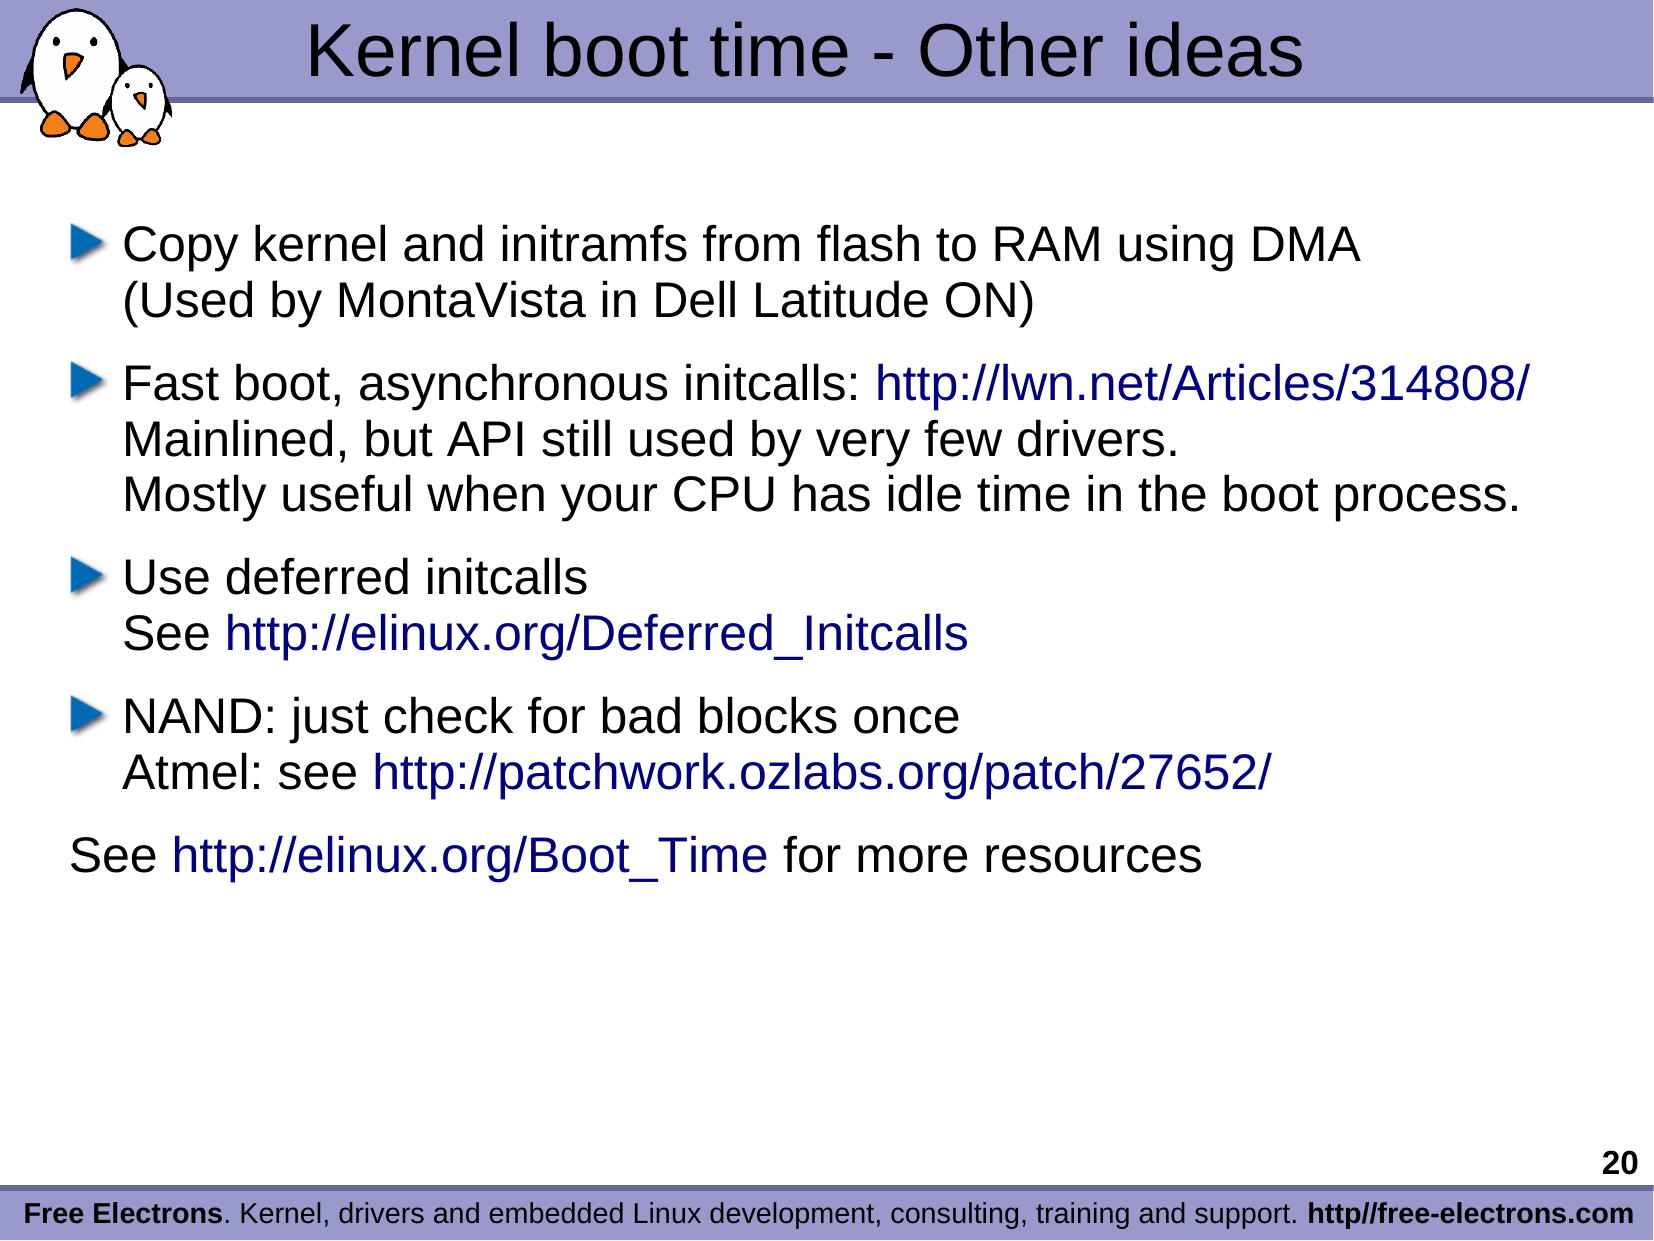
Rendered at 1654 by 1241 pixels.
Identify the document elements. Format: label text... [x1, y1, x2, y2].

title Kernel boot time - Other ideas [60, 0, 1551, 100]
list Copy kernel and initramfs from flash to RAM using DMA (Used by MontaVista in Dell Latitude ON) Fast boot, asynchronous initcalls: http://lwn.net/Articles/314808/ Mainlined, but API still used by very few drivers. Mostly useful when your CPU has idle time in the boot process. Use deferred initcalls See http://elinux.org/Deferred_Initcalls NAND: just check for bad blocks once Atmel: see http://patchwork.ozlabs.org/patch/27652/ See http://elinux.org/Boot_Time for more resources [51, 216, 1599, 1066]
picture [20, 8, 172, 147]
